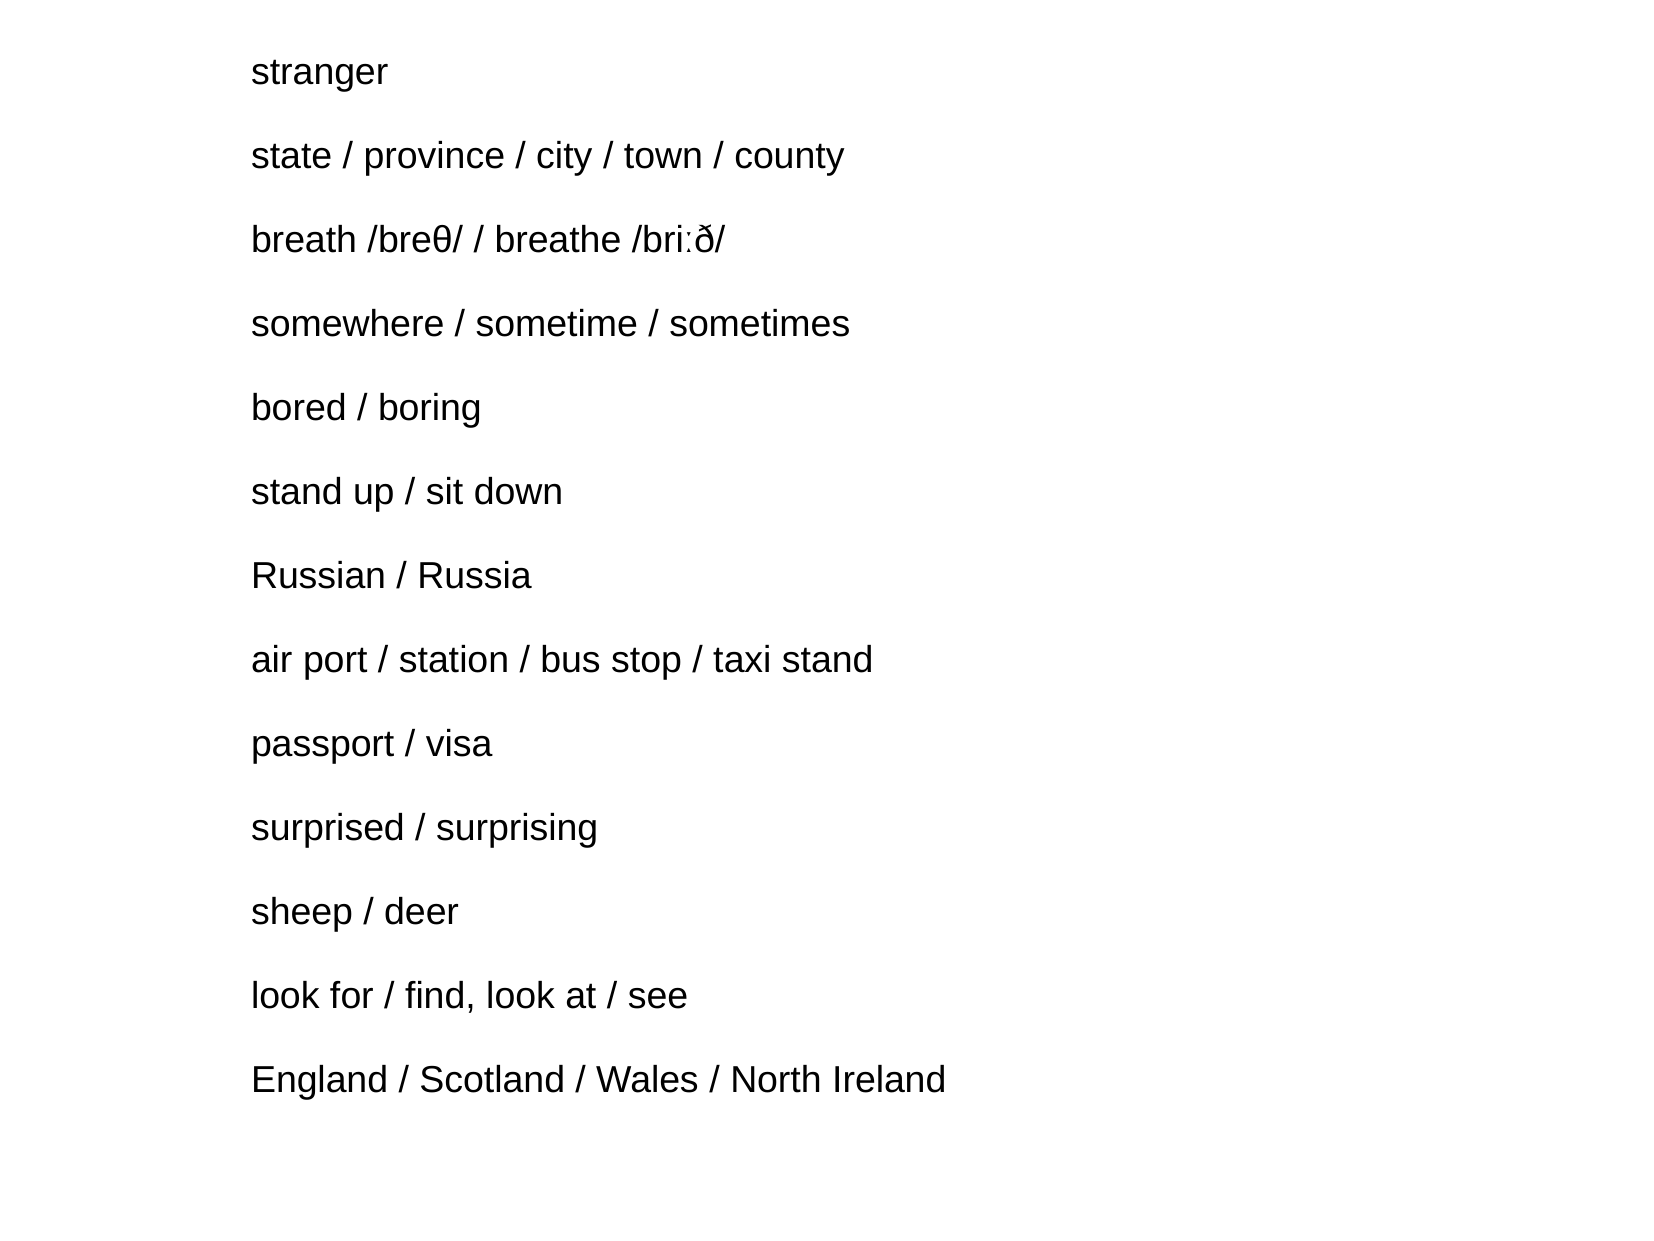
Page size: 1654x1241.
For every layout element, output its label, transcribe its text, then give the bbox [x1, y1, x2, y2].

text_box stranger state / province / city / town / county breath /breθ/ / breathe /briːð/ somewhere / sometime / sometimes bored / boring stand up / sit down Russian / Russia air port / station / bus stop / taxi stand passport / visa surprised / surprising sheep / deer look for / find, look at / see England / Scotland / Wales / North Ireland [236, 43, 1329, 1152]
